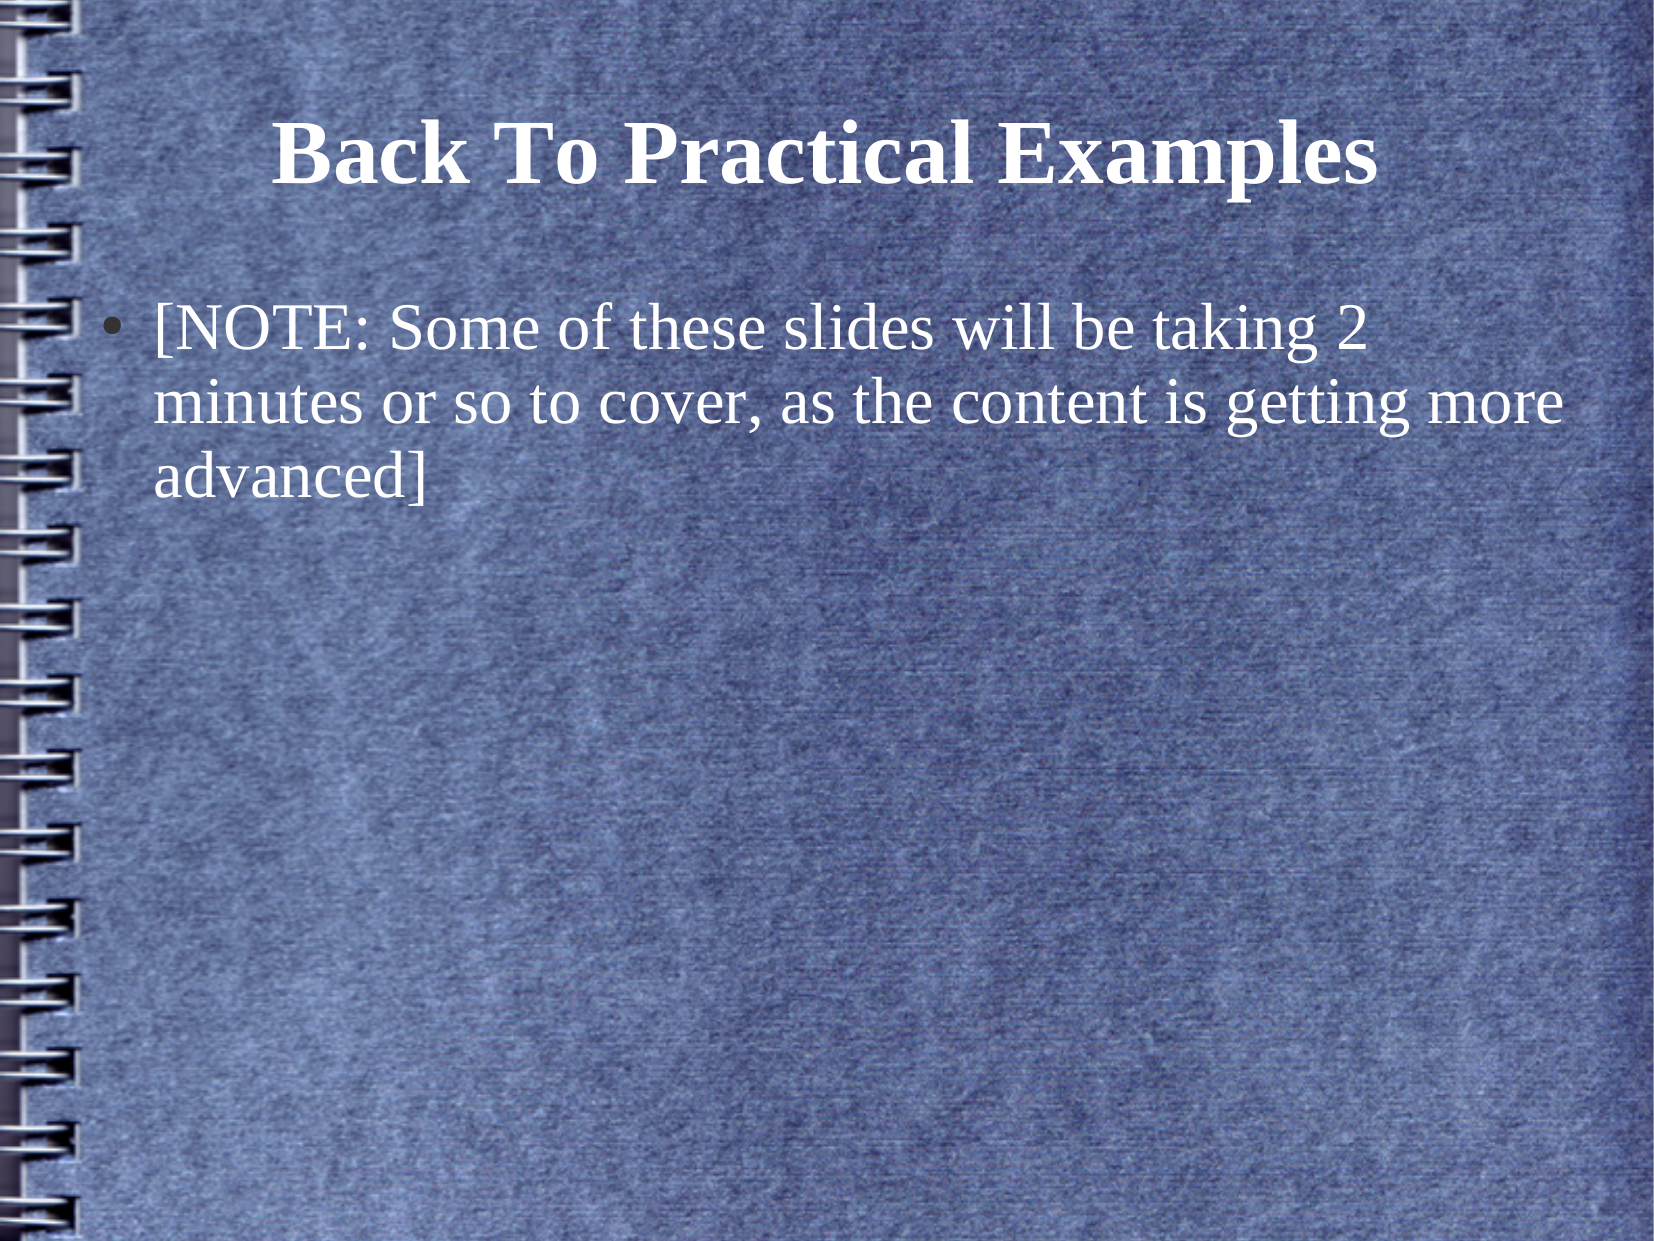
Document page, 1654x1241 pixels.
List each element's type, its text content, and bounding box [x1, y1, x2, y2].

list [NOTE: Some of these slides will be taking 2 minutes or so to cover, as the content is getting more advanced] [82, 290, 1571, 1109]
picture [0, 0, 1654, 1241]
title Back To Practical Examples [82, 49, 1571, 257]
